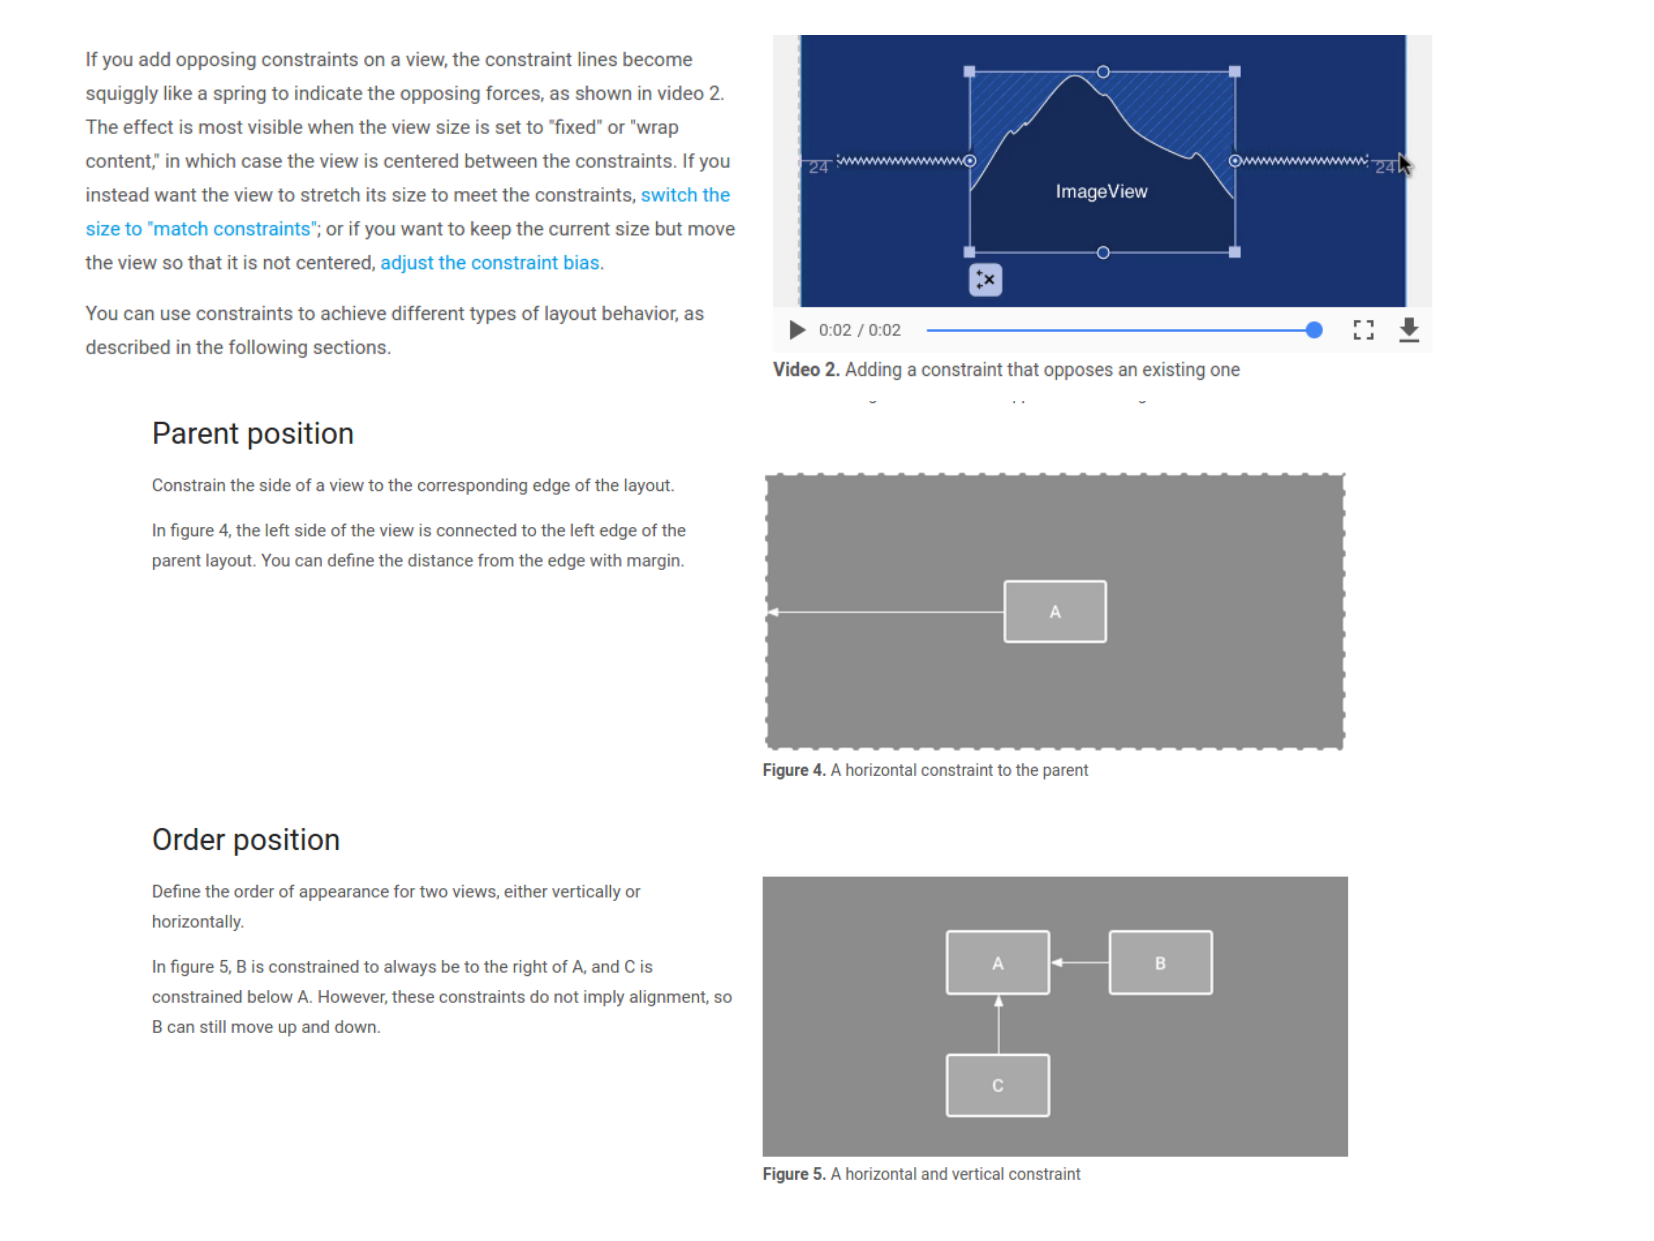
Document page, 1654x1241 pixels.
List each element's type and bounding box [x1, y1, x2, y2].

picture [70, 35, 1500, 388]
picture [123, 401, 1406, 1217]
